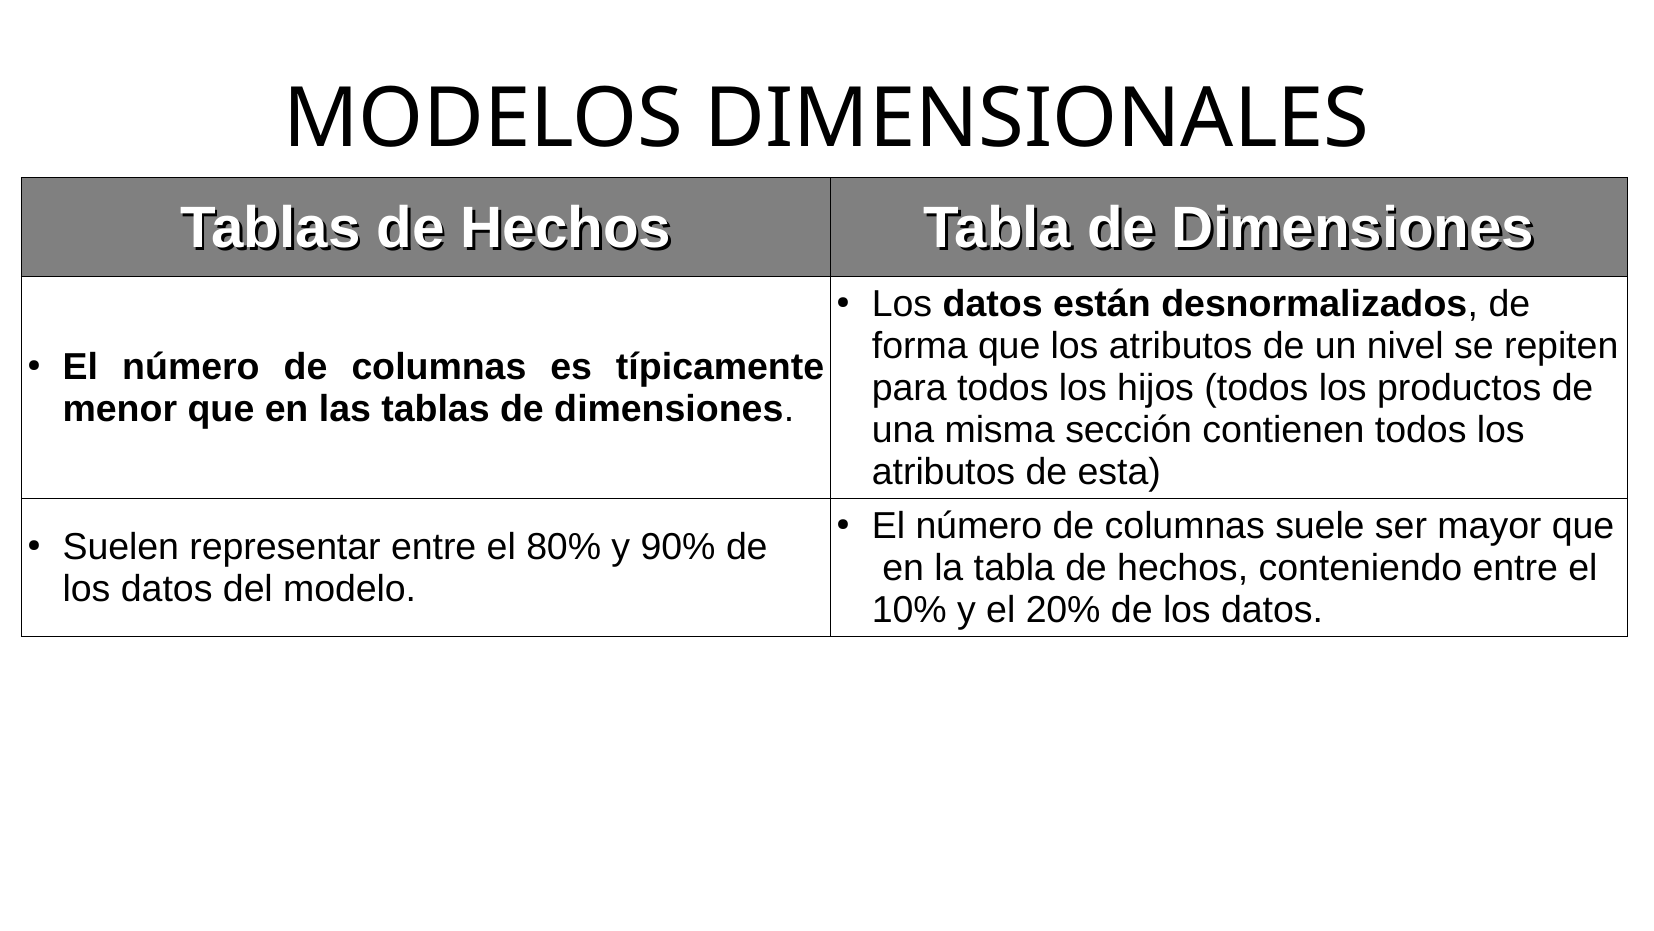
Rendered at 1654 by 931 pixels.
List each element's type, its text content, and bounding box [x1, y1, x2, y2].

table_cell El número de columnas suele ser mayor que en la tabla de hechos, conteniendo entre el 10% y el 20% de los datos. [831, 499, 1627, 636]
table_cell Los datos están desnormalizados, de forma que los atributos de un nivel se repiten para todos los hijos (todos los productos de una misma sección contienen todos los atributos de esta) [831, 277, 1627, 498]
table_cell El número de columnas es típicamente menor que en las tablas de dimensiones. [22, 277, 830, 498]
title MODELOS DIMENSIONALES [82, 37, 1571, 177]
table_cell Suelen representar entre el 80% y 90% de los datos del modelo. [22, 499, 830, 636]
table_header Tabla de Dimensiones [831, 178, 1627, 276]
table_header Tablas de Hechos [22, 178, 830, 276]
